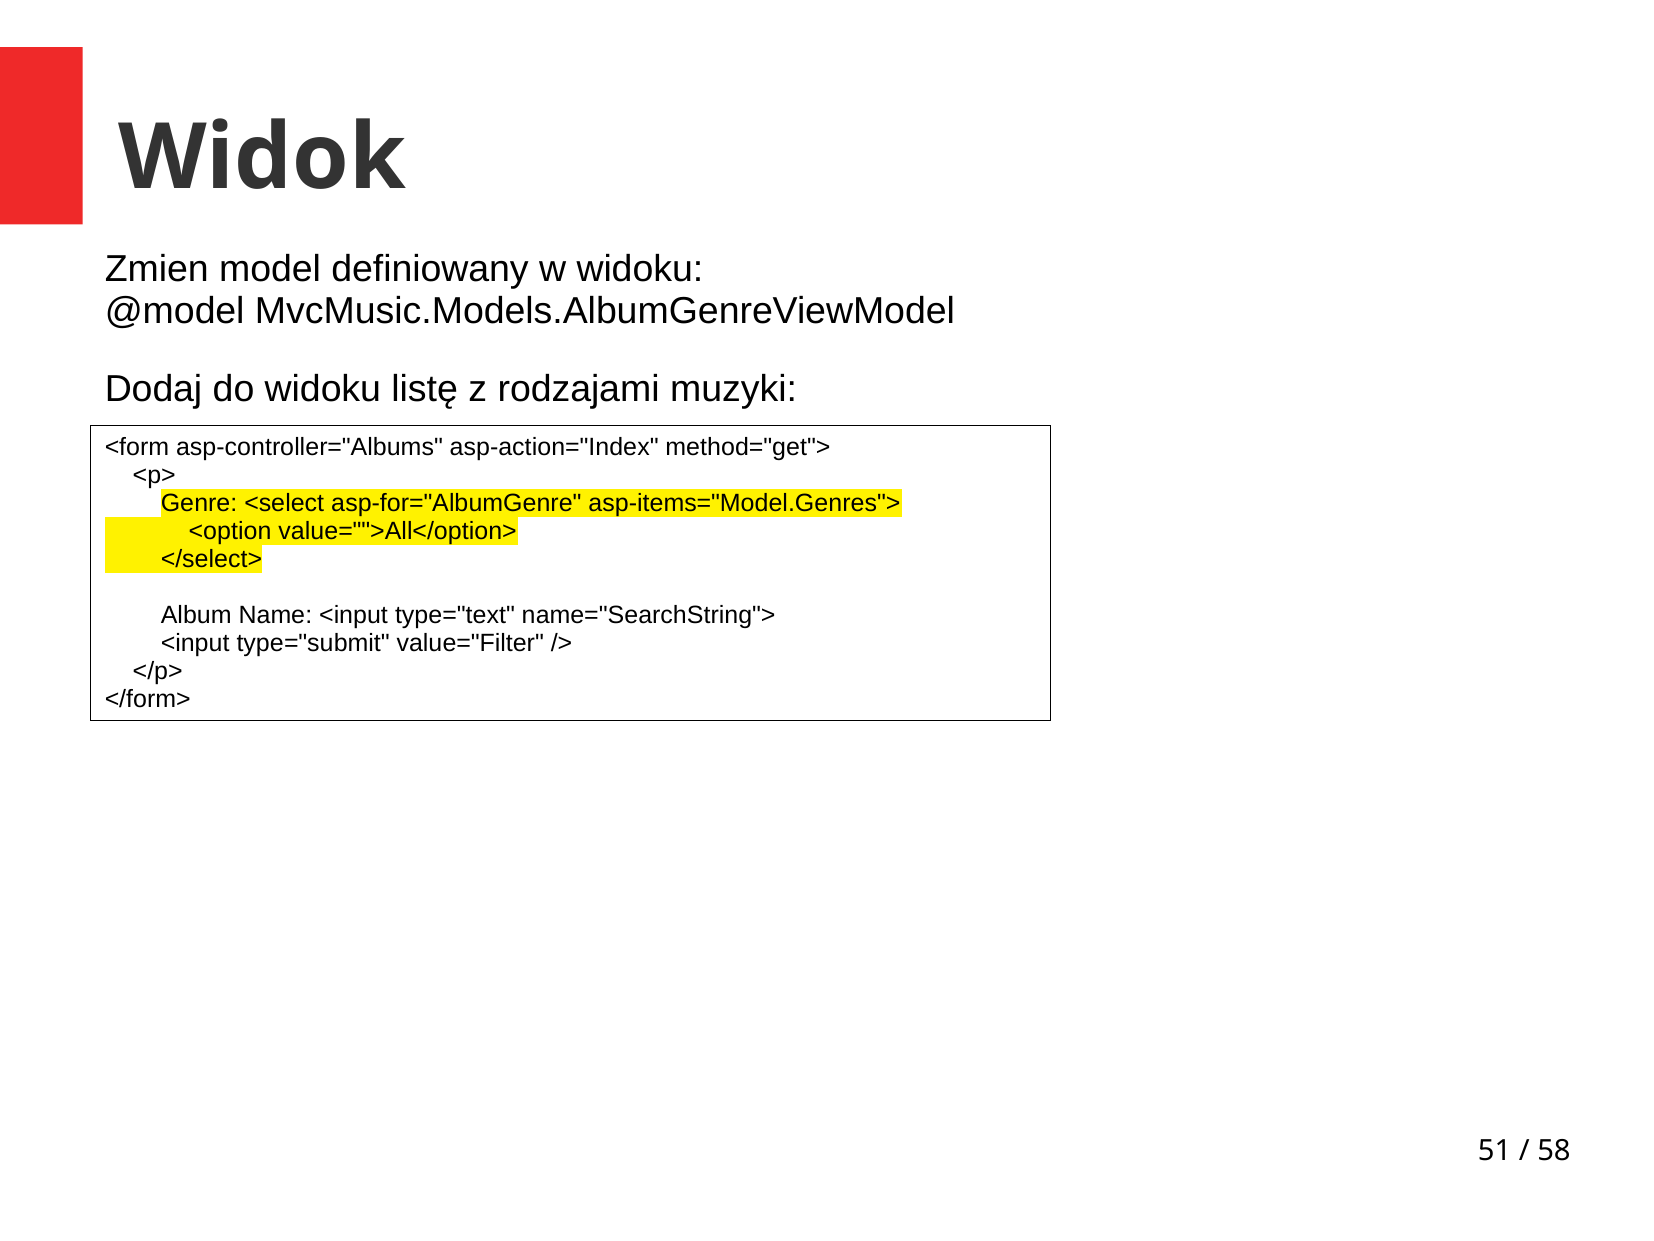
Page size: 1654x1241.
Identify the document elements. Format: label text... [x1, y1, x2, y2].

text_box <form asp-controller="Albums" asp-action="Index" method="get"> <p> Genre: <select asp-for="AlbumGenre" asp-items="Model.Genres"> <option value="">All</option> </select> Album Name: <input type="text" name="SearchString"> <input type="submit" value="Filter" /> </p> </form> [90, 425, 1051, 721]
text_box Zmien model definiowany w widoku: @model MvcMusic.Models.AlbumGenreViewModel [90, 240, 1516, 339]
text_box Dodaj do widoku listę z rodzajami muzyki: [90, 360, 1261, 417]
title Widok [118, 49, 1571, 257]
